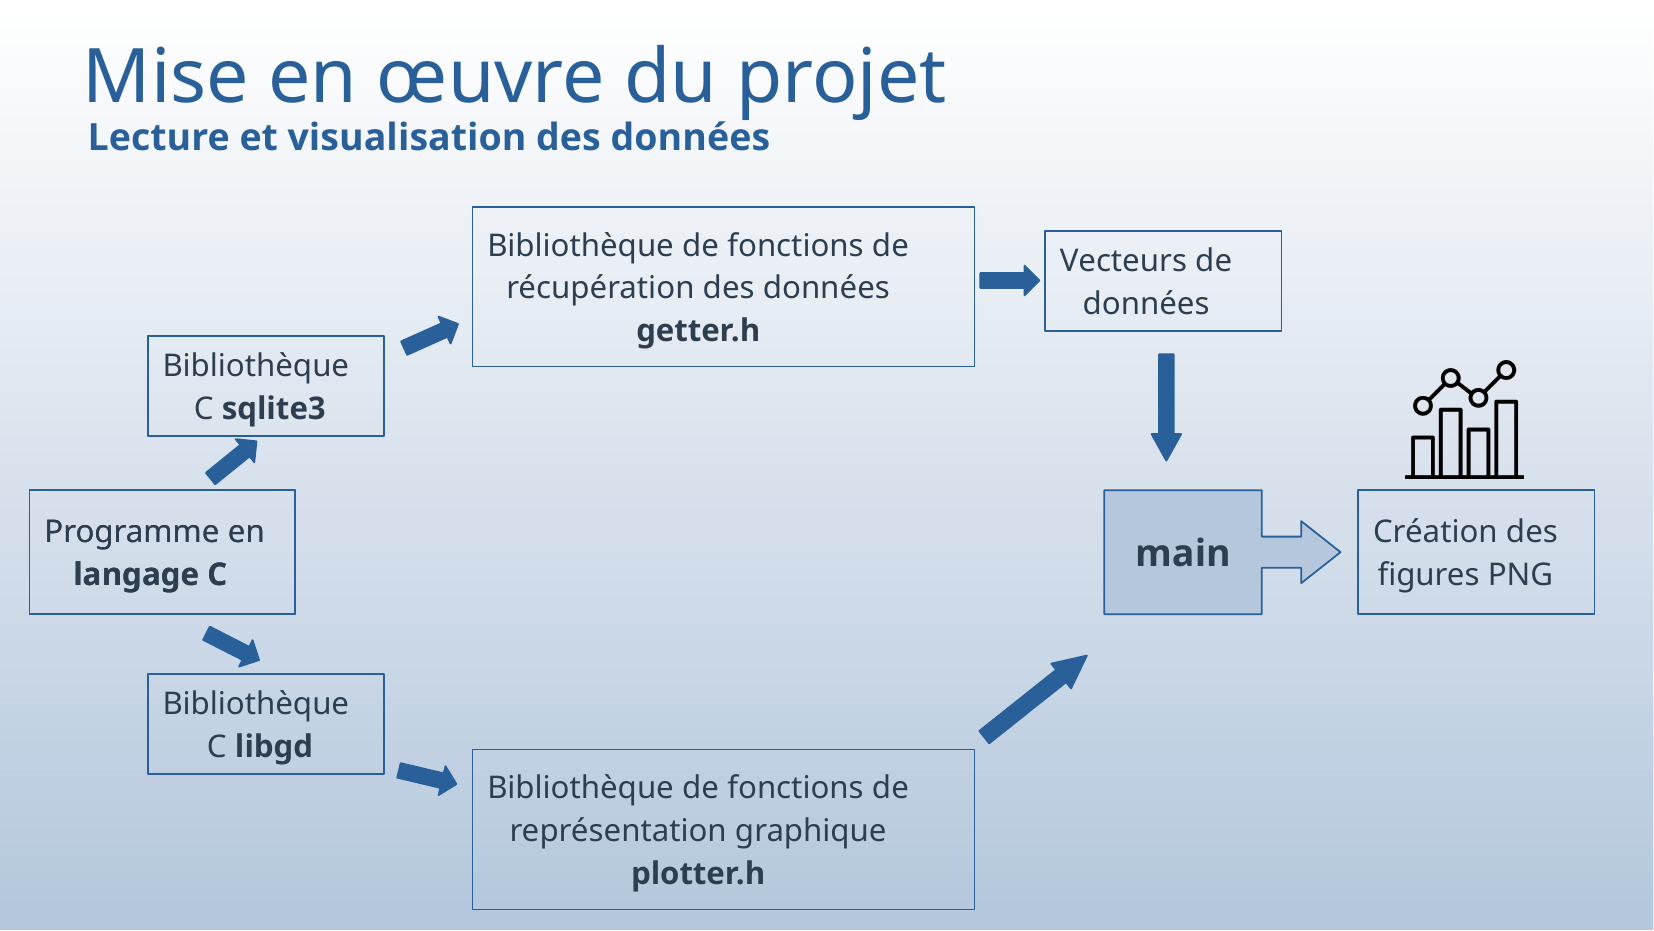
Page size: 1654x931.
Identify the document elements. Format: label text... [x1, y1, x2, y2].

text_box main [1104, 490, 1341, 615]
text_box [59, 224, 1595, 931]
picture [1405, 360, 1524, 479]
text_box Vecteurs de données [1045, 237, 1282, 325]
text_box Bibliothèque C libgd [147, 680, 384, 768]
title Mise en œuvre du projet [82, 0, 1571, 151]
text_box Bibliothèque C sqlite3 [147, 342, 384, 430]
text_box Lecture et visualisation des données [0, 106, 863, 165]
text_box Bibliothèque de fonctions de récupération des données getter.h [472, 206, 975, 367]
text_box Création des figures PNG [1358, 490, 1595, 615]
text_box Programme en langage C [29, 490, 296, 615]
text_box Bibliothèque de fonctions de représentation graphique plotter.h [472, 749, 975, 910]
